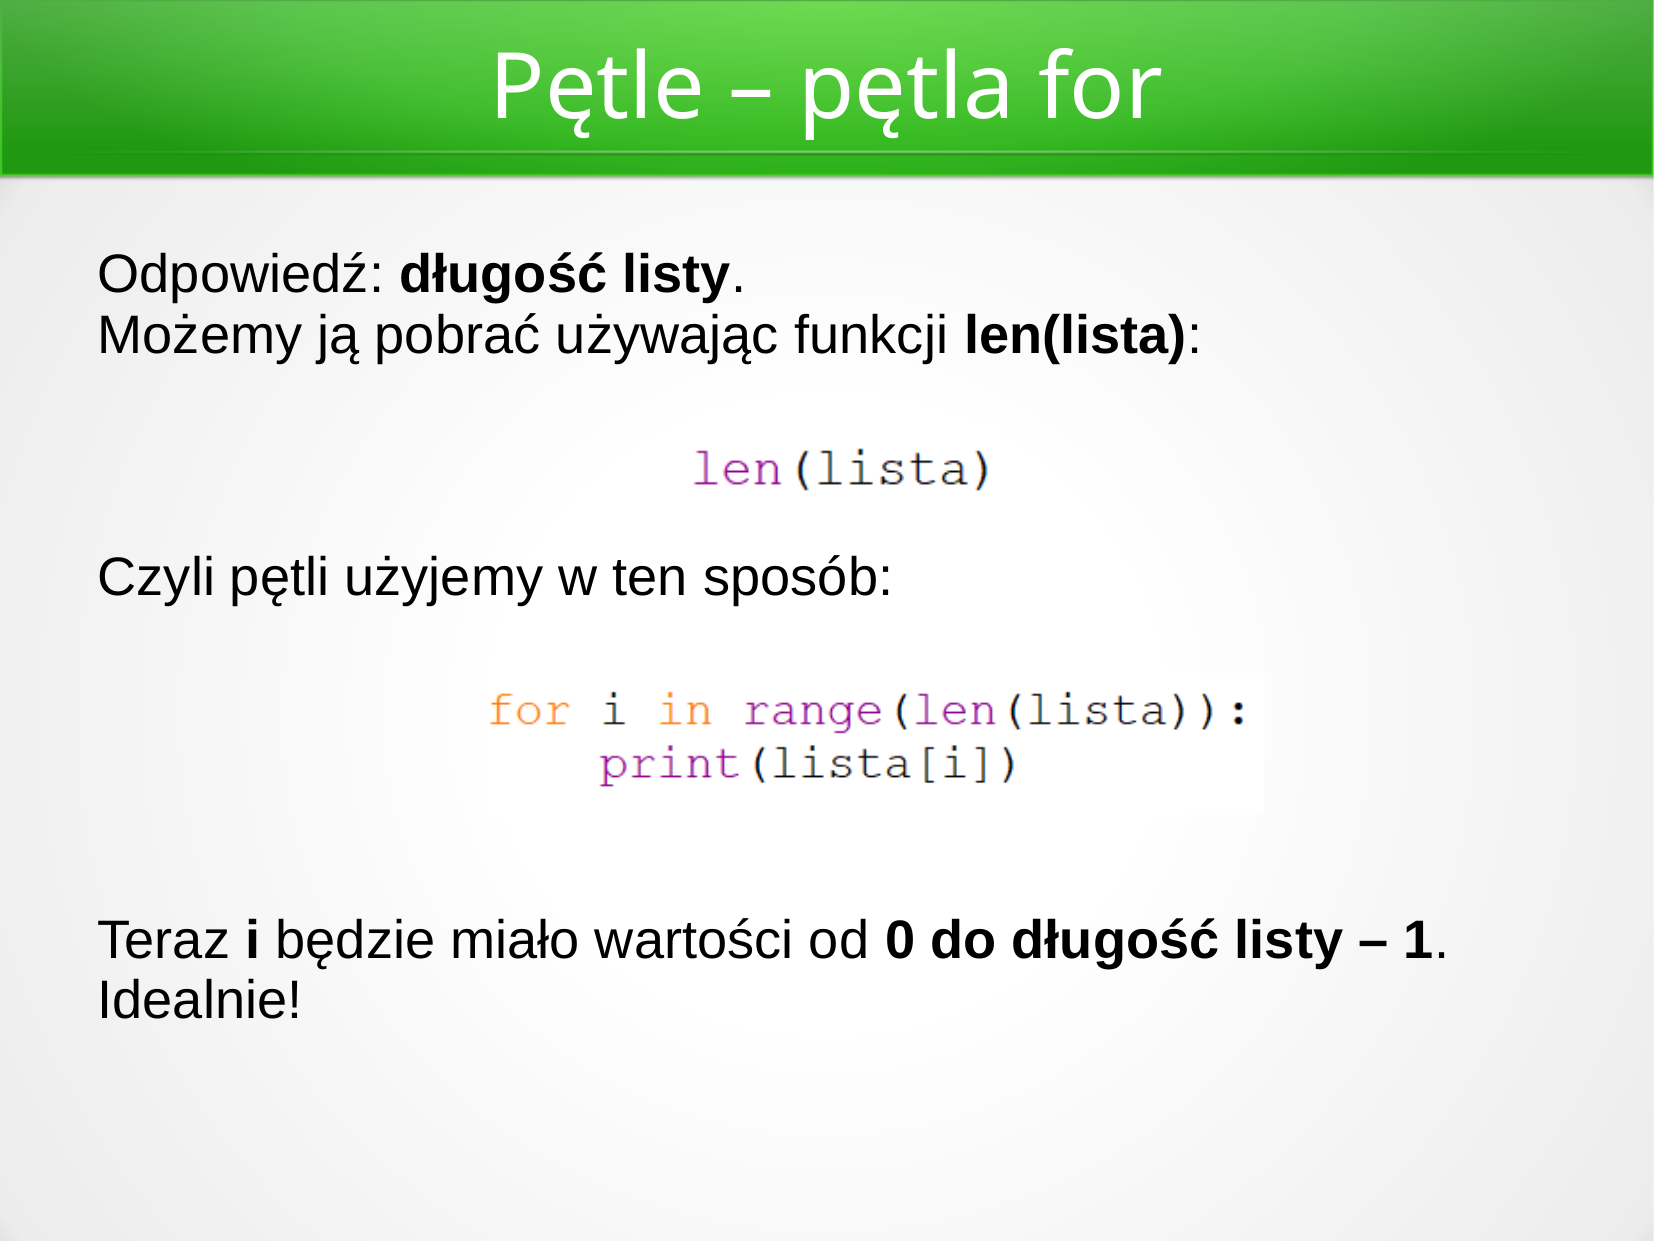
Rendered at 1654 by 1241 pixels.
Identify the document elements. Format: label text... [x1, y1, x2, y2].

text_box Odpowiedź: długość listy. Możemy ją pobrać używając funkcji len(lista): Czyli pętli użyjemy w ten sposób: Teraz i będzie miało wartości od 0 do długość listy – 1. Idealnie! [82, 236, 1630, 1241]
picture [485, 673, 1264, 815]
picture [685, 424, 1005, 520]
title Pętle – pętla for [82, 11, 1571, 154]
picture [0, 0, 1654, 1241]
